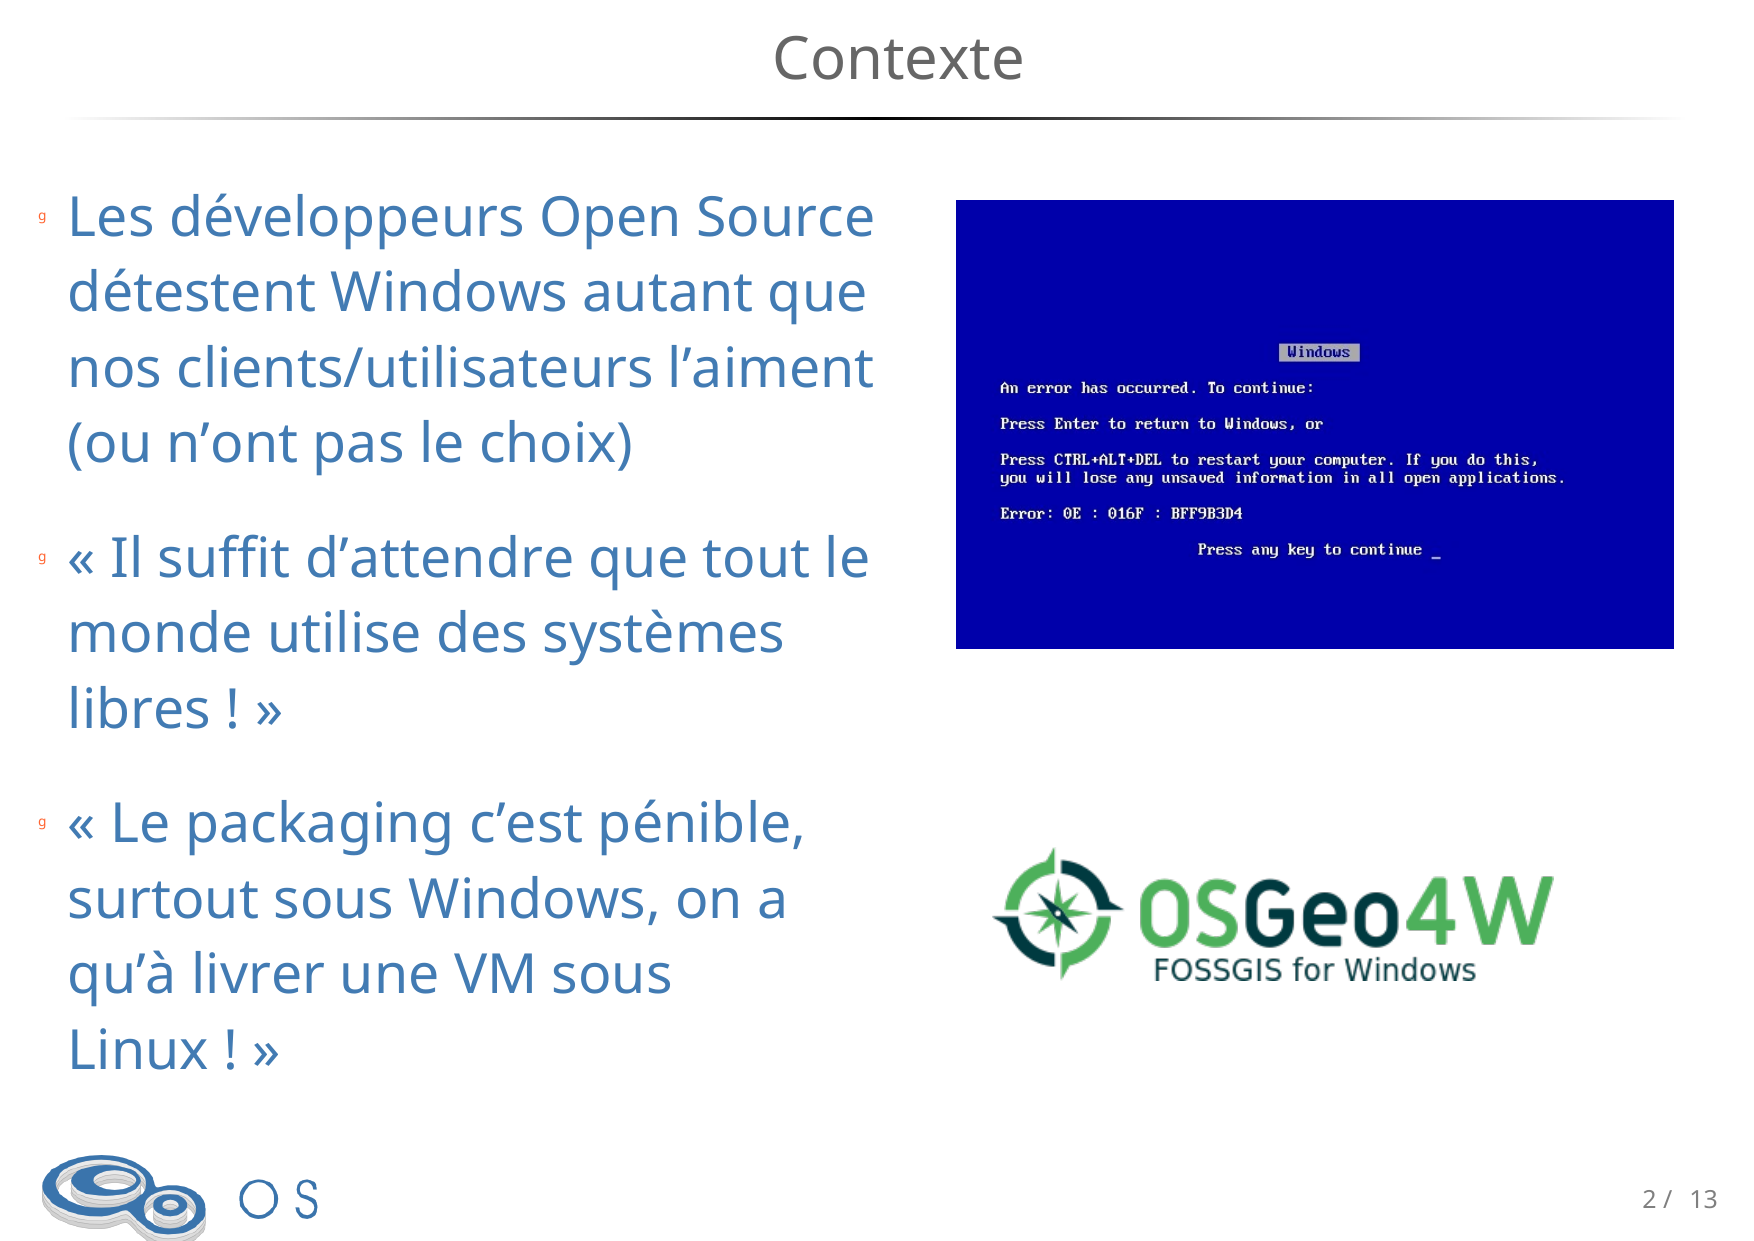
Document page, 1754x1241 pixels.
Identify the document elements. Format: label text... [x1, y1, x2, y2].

picture [42, 1155, 583, 1241]
picture [956, 200, 1674, 649]
title Contexte [31, 14, 1754, 98]
picture [992, 847, 1554, 981]
list Les développeurs Open Source détestent Windows autant que nos clients/utilisateurs l’aiment (ou n’ont pas le choix) « Il suffit d’attendre que tout le monde utilise des systèmes libres ! » « Le packaging c’est pénible, surtout sous Windows, on a qu’à livrer une VM sous Linux ! » [38, 177, 886, 1091]
